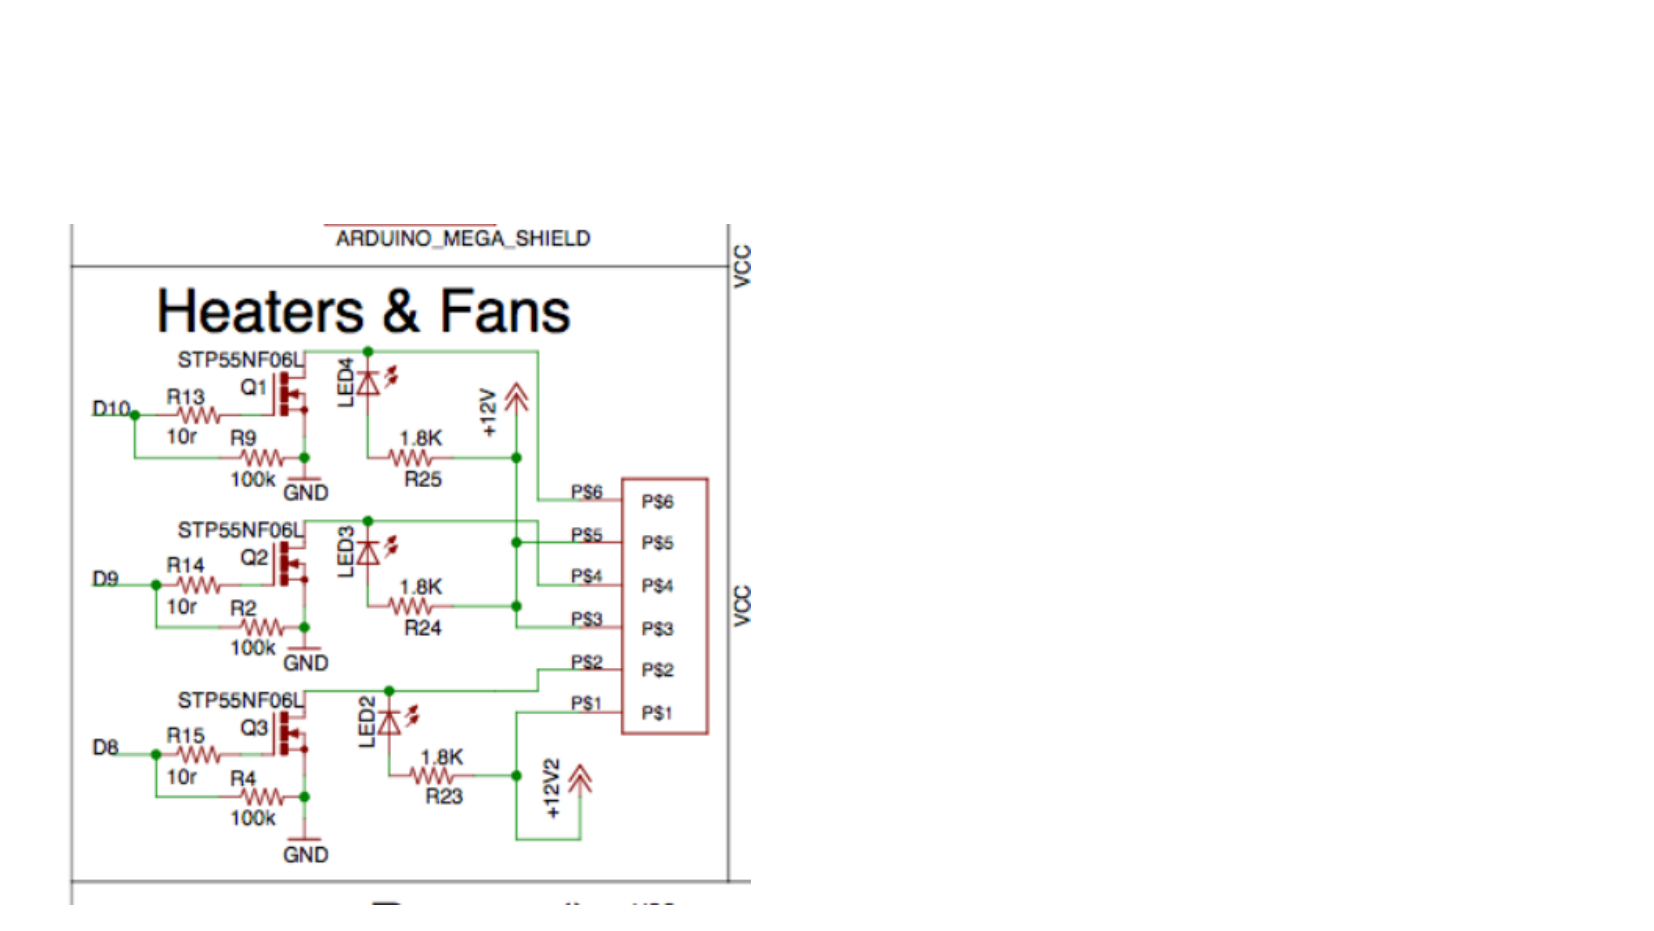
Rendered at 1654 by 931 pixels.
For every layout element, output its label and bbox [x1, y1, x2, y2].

picture [59, 224, 751, 905]
